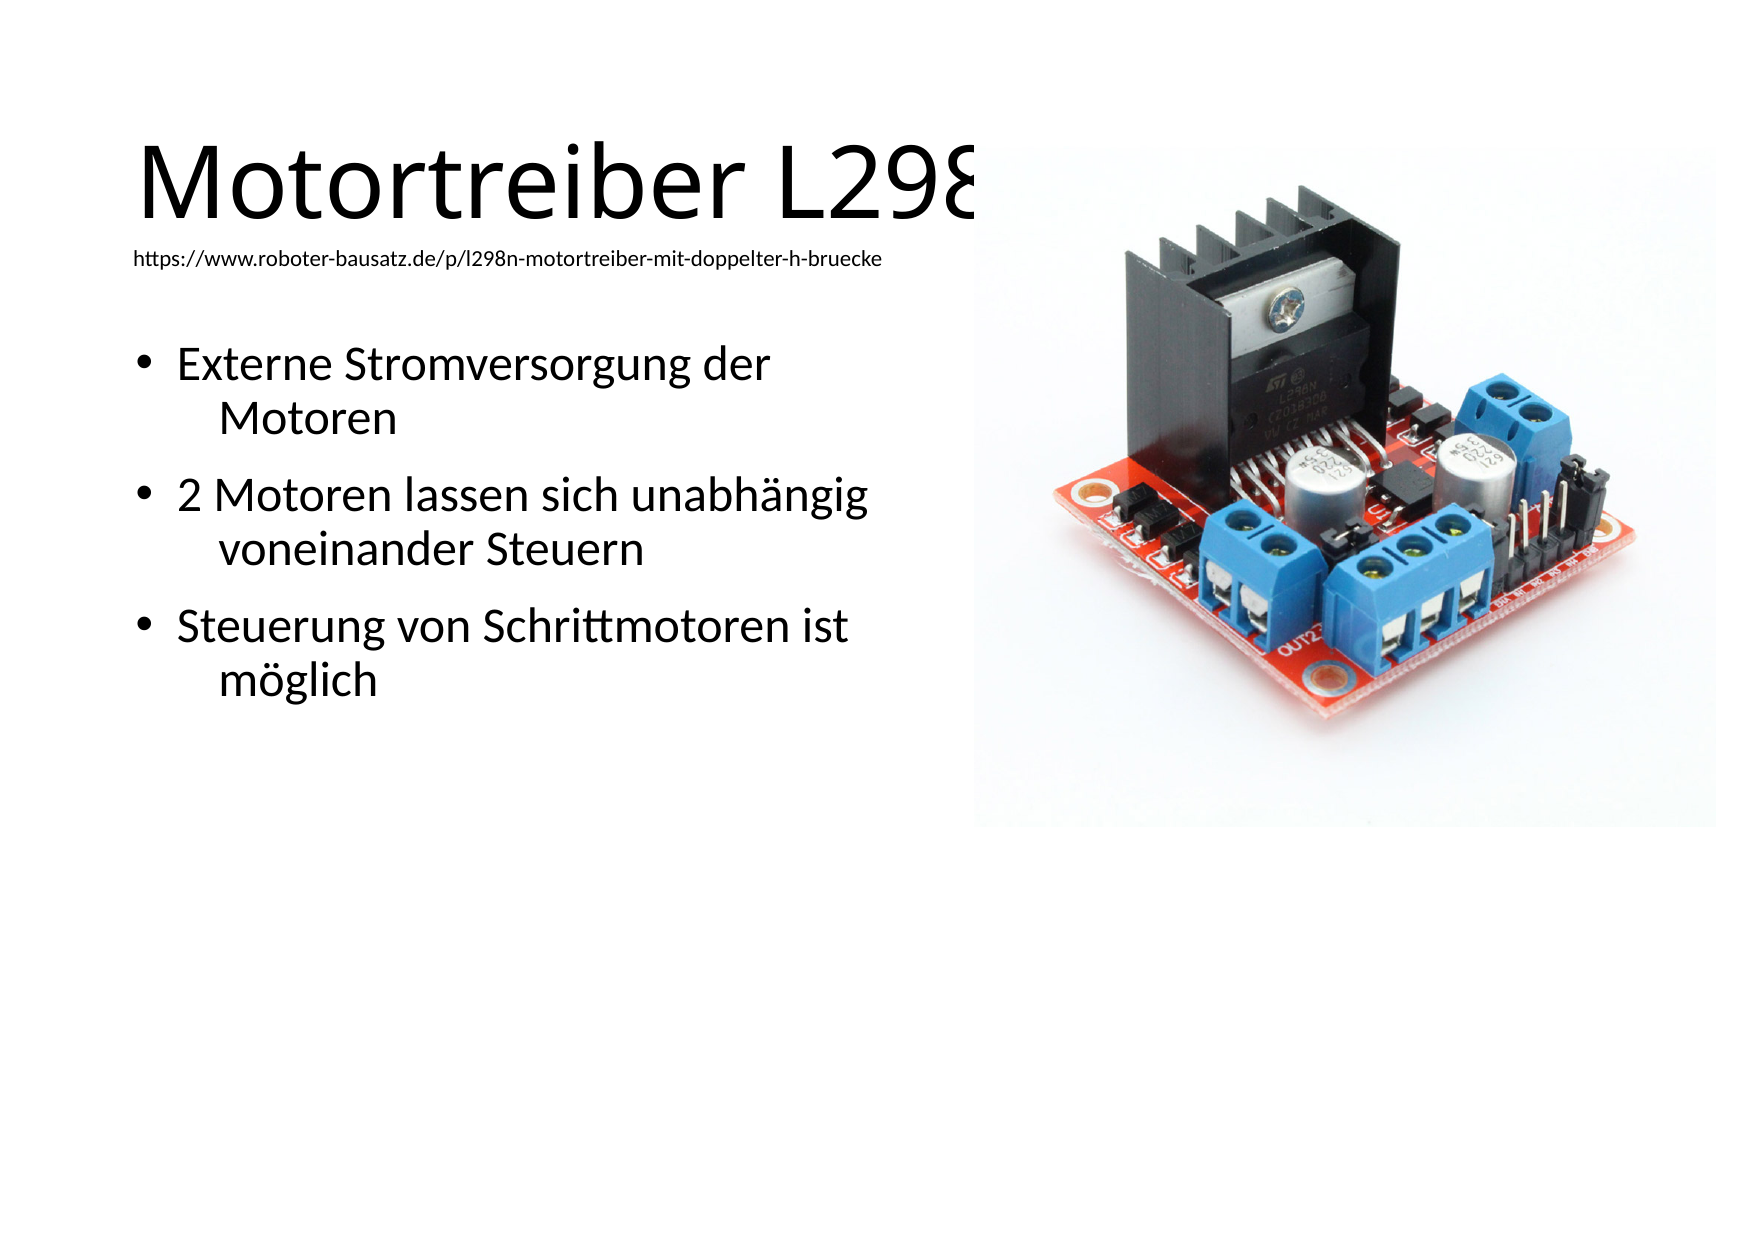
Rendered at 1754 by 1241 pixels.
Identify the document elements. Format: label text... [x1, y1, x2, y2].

title Motortreiber L298N [120, 66, 1634, 306]
text_box https://www.roboter-bausatz.de/p/l298n-motortreiber-mit-doppelter-h-bruecke [118, 236, 899, 302]
picture [974, 85, 1716, 827]
list Externe Stromversorgung der Motoren 2 Motoren lassen sich unabhängig voneinander Steuern Steuerung von Schrittmotoren ist möglich [120, 330, 943, 782]
